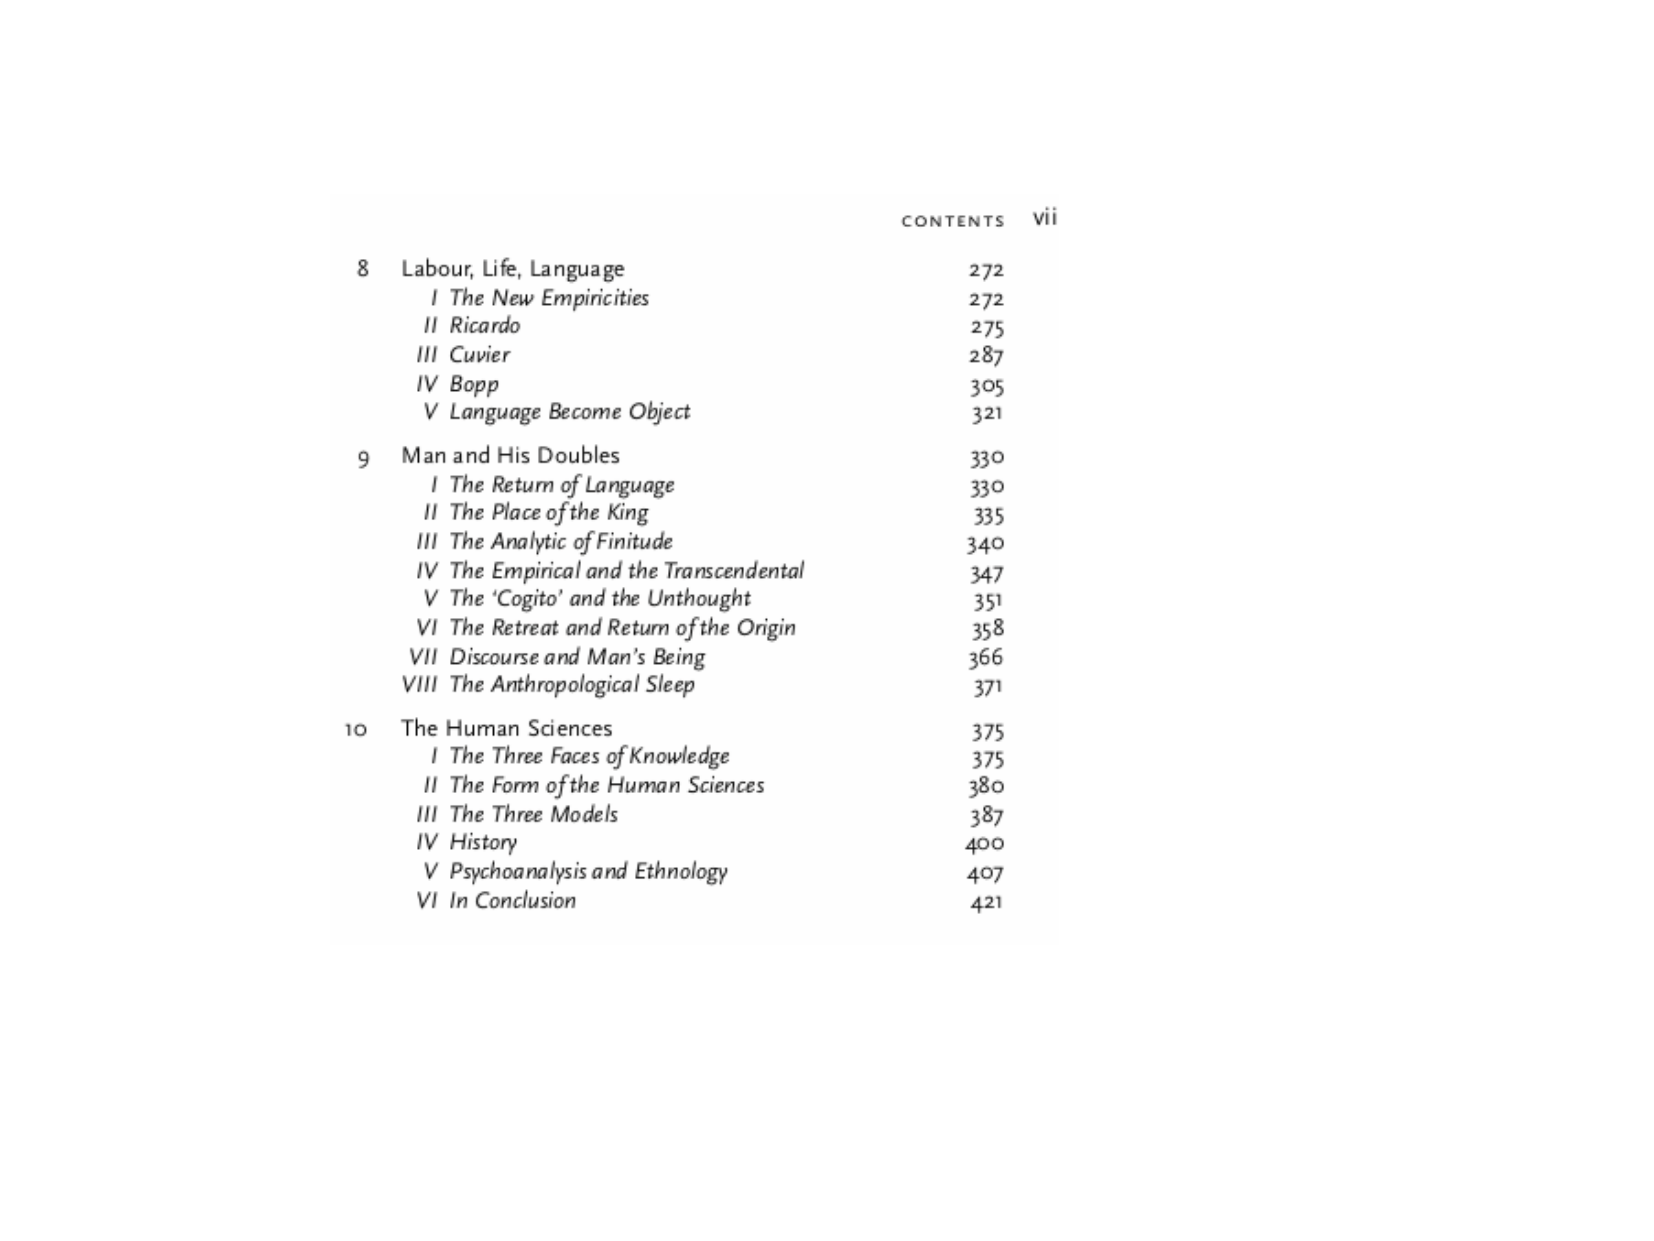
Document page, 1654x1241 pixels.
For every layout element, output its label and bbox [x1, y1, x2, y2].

picture [330, 194, 1059, 945]
